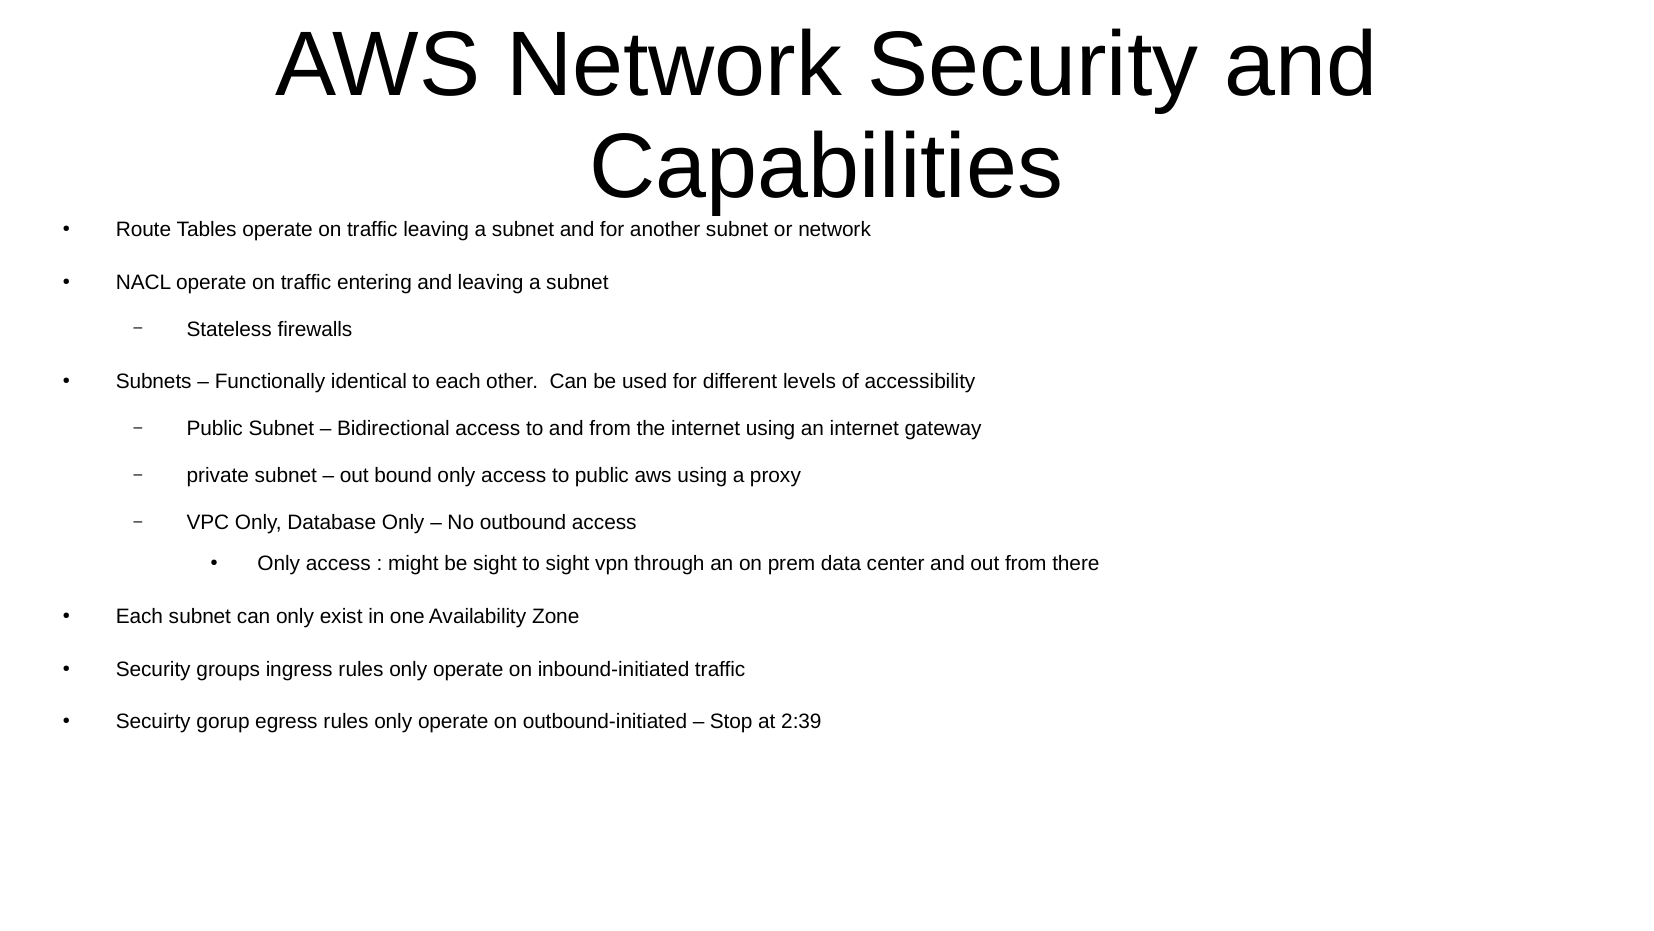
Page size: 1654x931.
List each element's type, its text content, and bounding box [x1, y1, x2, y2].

title AWS Network Security and Capabilities [82, 12, 1571, 217]
list Route Tables operate on traffic leaving a subnet and for another subnet or network NACL operate on traffic entering and leaving a subnet Stateless firewalls Subnets – Functionally identical to each other. Can be used for different levels of accessibility Public Subnet – Bidirectional access to and from the internet using an internet gateway private subnet – out bound only access to public aws using a proxy VPC Only, Database Only – No outbound access Only access : might be sight to sight vpn through an on prem data center and out from there Each subnet can only exist in one Availability Zone Security groups ingress rules only operate on inbound-initiated traffic Secuirty gorup egress rules only operate on outbound-initiated – Stop at 2:39 [45, 217, 1571, 916]
